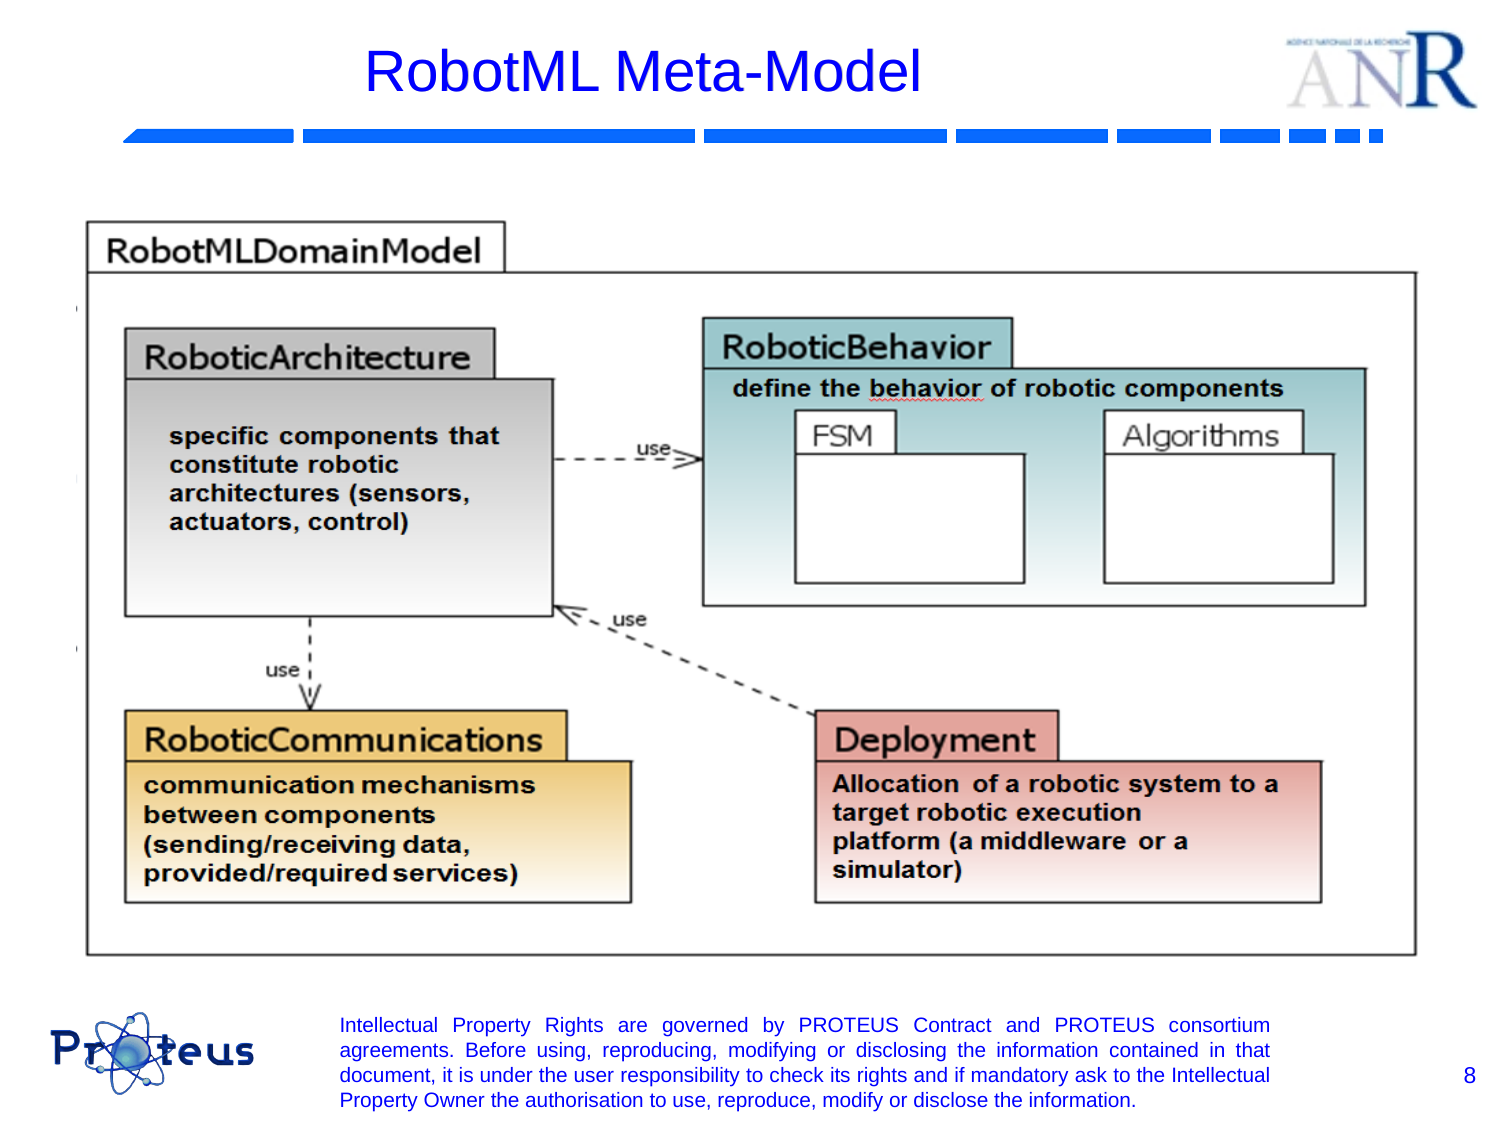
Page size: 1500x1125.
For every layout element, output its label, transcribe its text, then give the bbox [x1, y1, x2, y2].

title RobotML Meta-Model [23, 11, 1264, 130]
picture [1281, 27, 1484, 115]
picture [35, 1003, 272, 1101]
picture [76, 212, 1423, 965]
